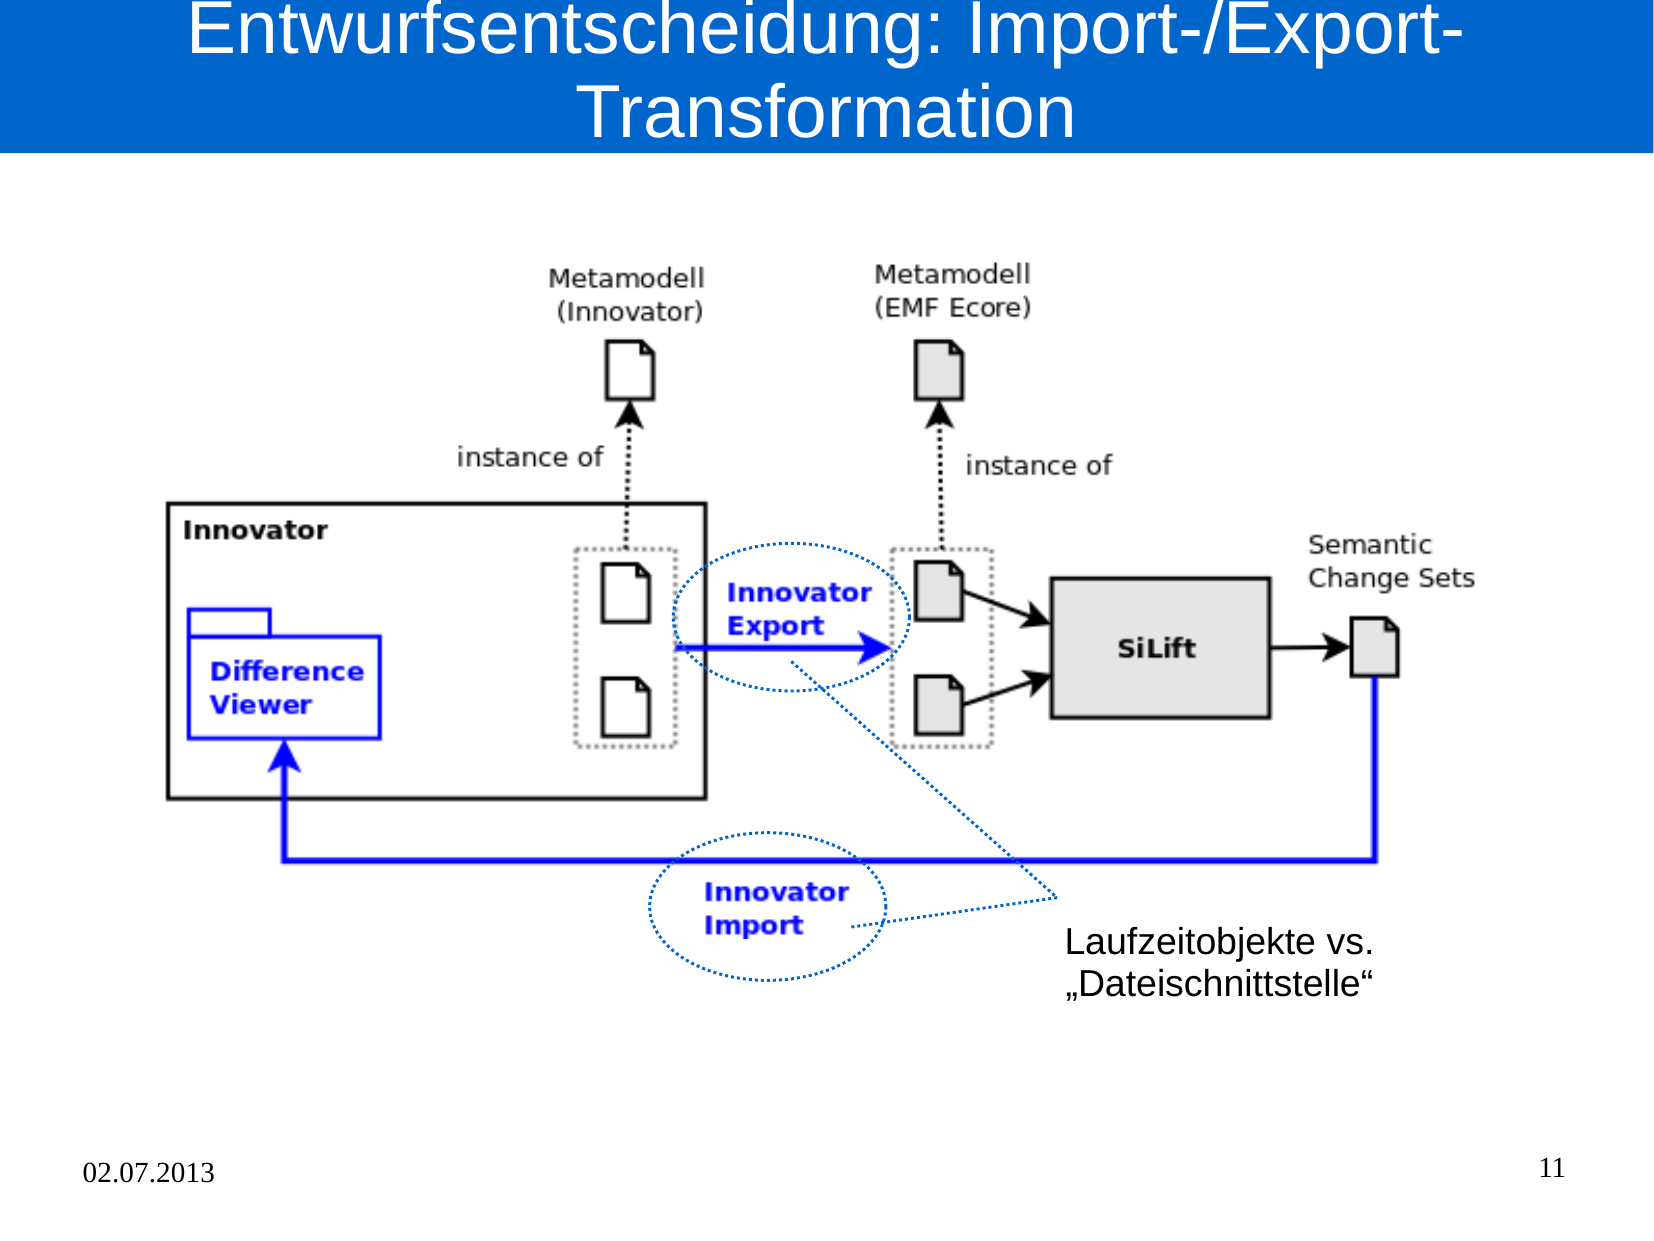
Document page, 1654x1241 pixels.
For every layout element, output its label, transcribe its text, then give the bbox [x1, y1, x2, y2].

title Entwurfsentscheidung: Import-/Export-Transformation [0, 0, 1654, 154]
picture [154, 259, 1483, 939]
text_box Laufzeitobjekte vs. „Dateischnittstelle“ [968, 903, 1471, 1022]
